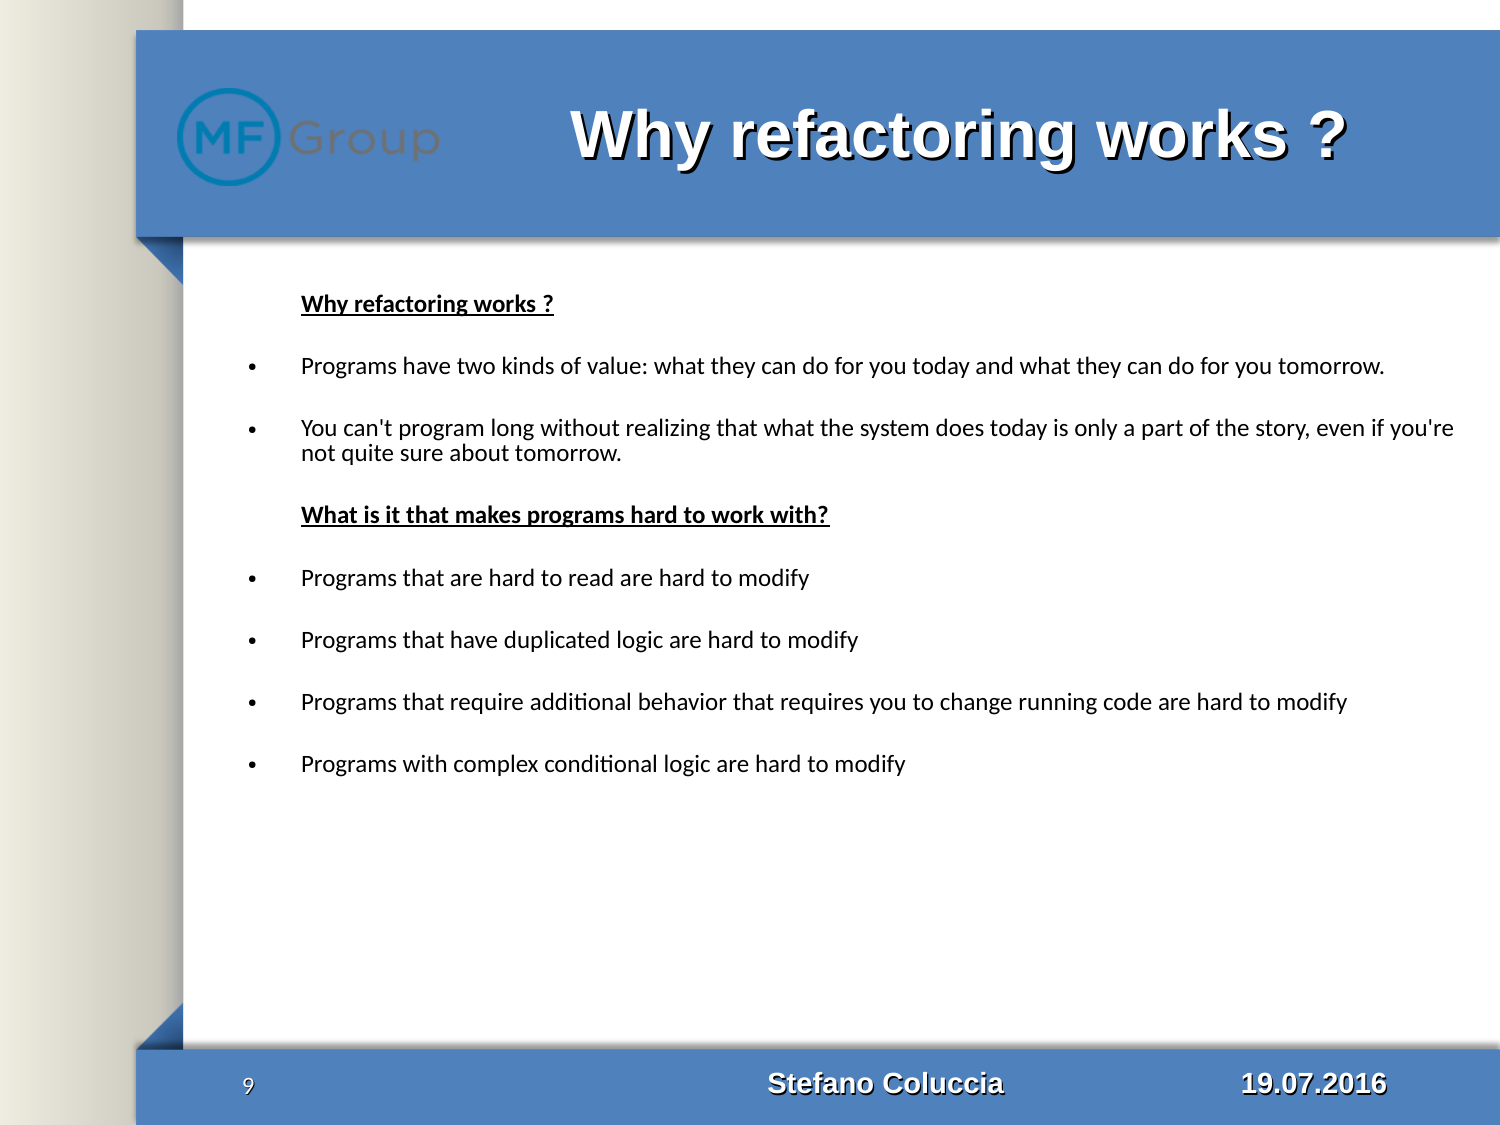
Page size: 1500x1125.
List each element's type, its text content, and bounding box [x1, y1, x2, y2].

title 19.07.2016 [1151, 1062, 1477, 1105]
picture [0, 0, 1500, 1125]
title Stefano Coluccia [738, 1062, 1034, 1105]
title Why refactoring works ? [442, 57, 1477, 211]
list Why refactoring works ? Programs have two kinds of value: what they can do for you today and what they can do for you tomorrow. You can't program long without realizing that what the system does today is only a part of the story, even if you're not quite sure about tomorrow. What is it that makes programs hard to work with? Programs that are hard to read are hard to modify Programs that have duplicated logic are hard to modify Programs that require additional behavior that requires you to change running code are hard to modify Programs with complex conditional logic are hard to modify [230, 262, 1477, 945]
